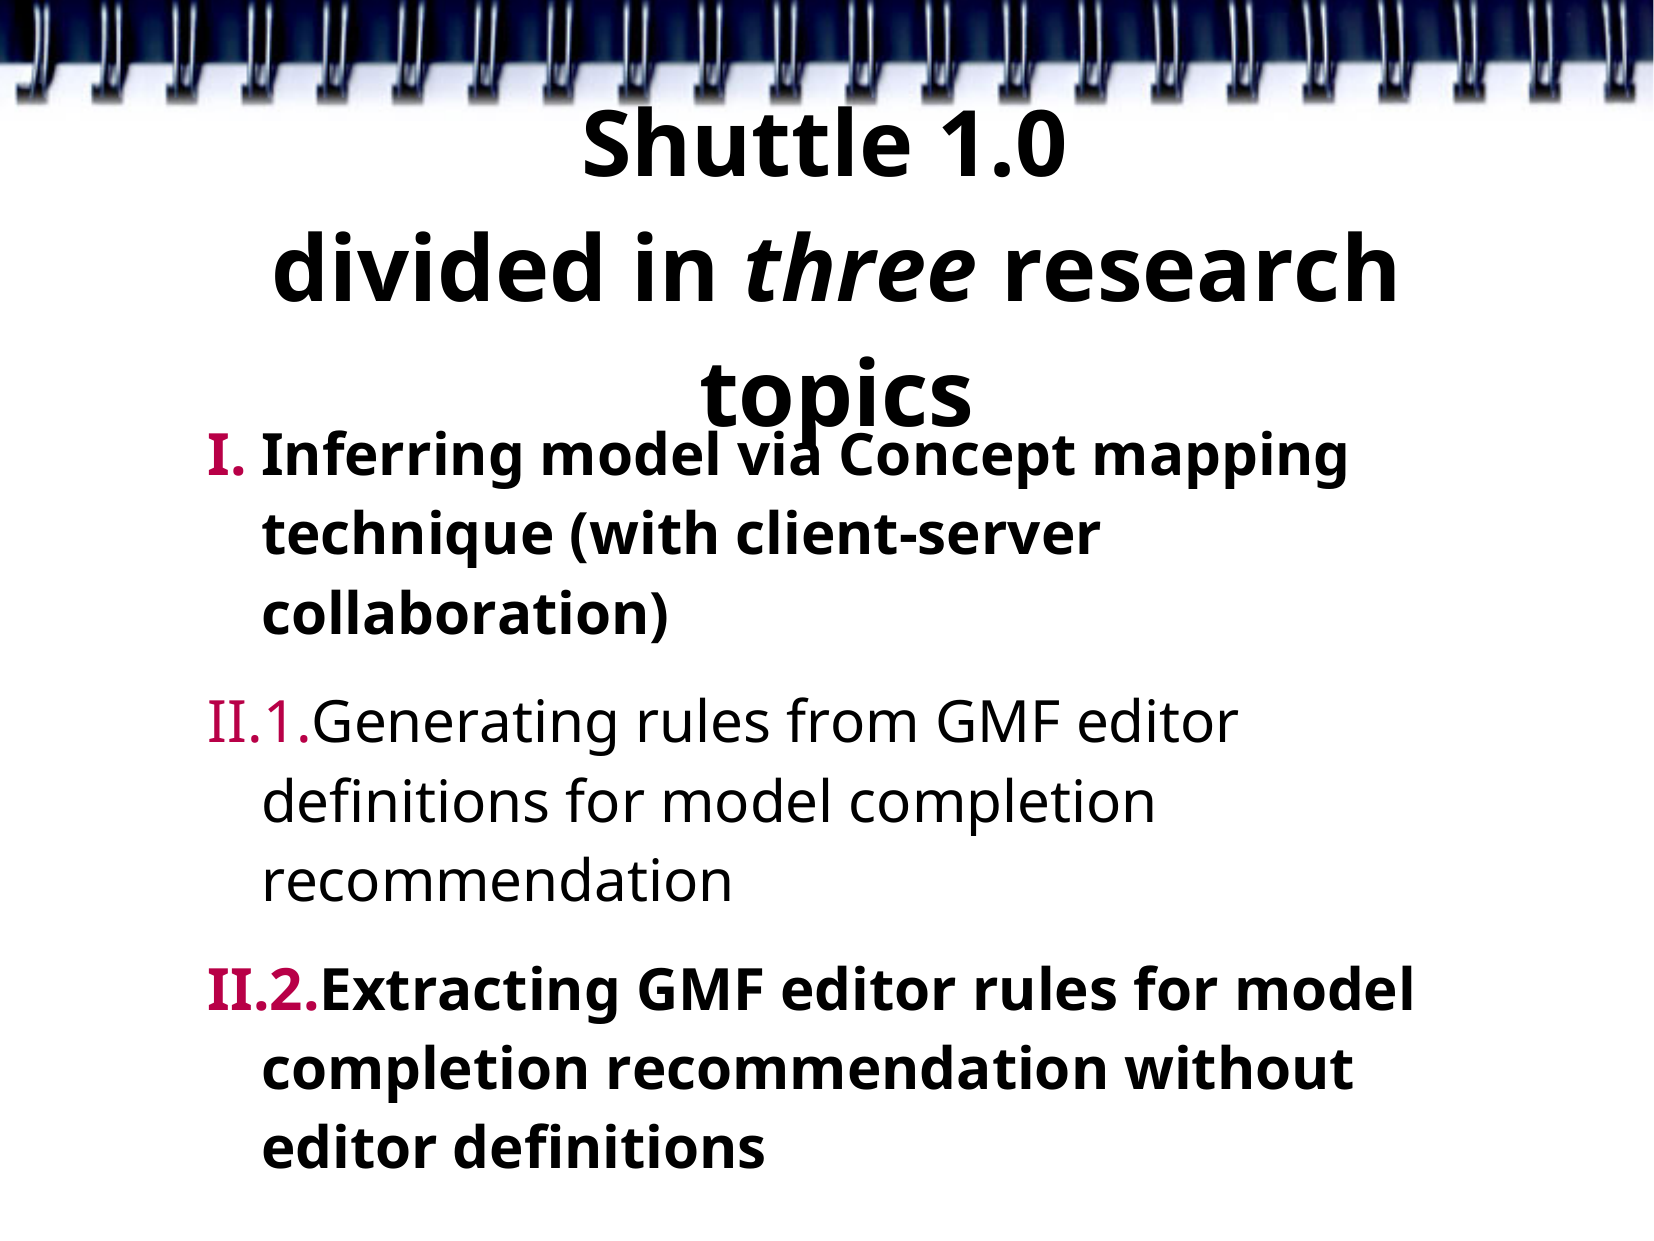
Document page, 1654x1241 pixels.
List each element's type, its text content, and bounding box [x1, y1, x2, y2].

list Inferring model via Concept mapping technique (with client-server collaboration) Generating rules from GMF editor definitions for model completion recommendation Extracting GMF editor rules for model completion recommendation without editor definitions [190, 413, 1506, 1182]
title Shuttle 1.0 divided in three research topics [139, 151, 1535, 381]
picture [0, 0, 1654, 121]
